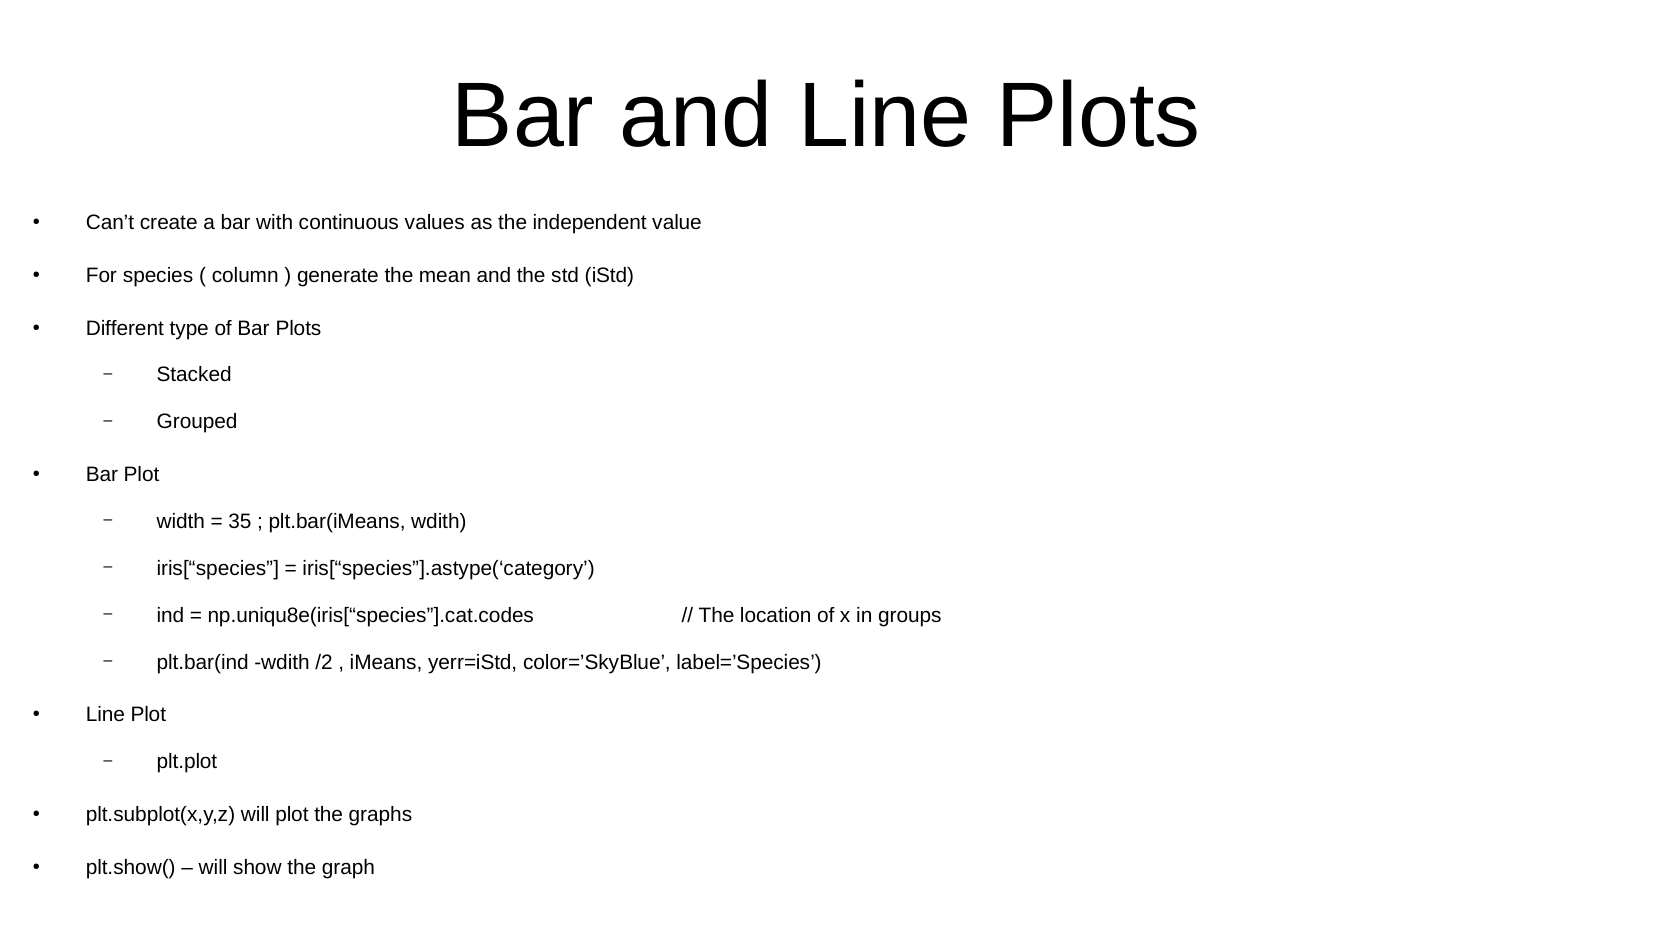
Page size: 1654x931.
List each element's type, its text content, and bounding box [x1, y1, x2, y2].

title Bar and Line Plots [82, 37, 1571, 193]
list Can’t create a bar with continuous values as the independent value For species ( column ) generate the mean and the std (iStd) Different type of Bar Plots Stacked Grouped Bar Plot width = 35 ; plt.bar(iMeans, wdith) iris[“species”] = iris[“species”].astype(‘category’) ind = np.uniqu8e(iris[“species”].cat.codes // The location of x in groups plt.bar(ind -wdith /2 , iMeans, yerr=iStd, color=’SkyBlue’, label=’Species’) Line Plot plt.plot plt.subplot(x,y,z) will plot the graphs plt.show() – will show the graph [15, 210, 1561, 886]
